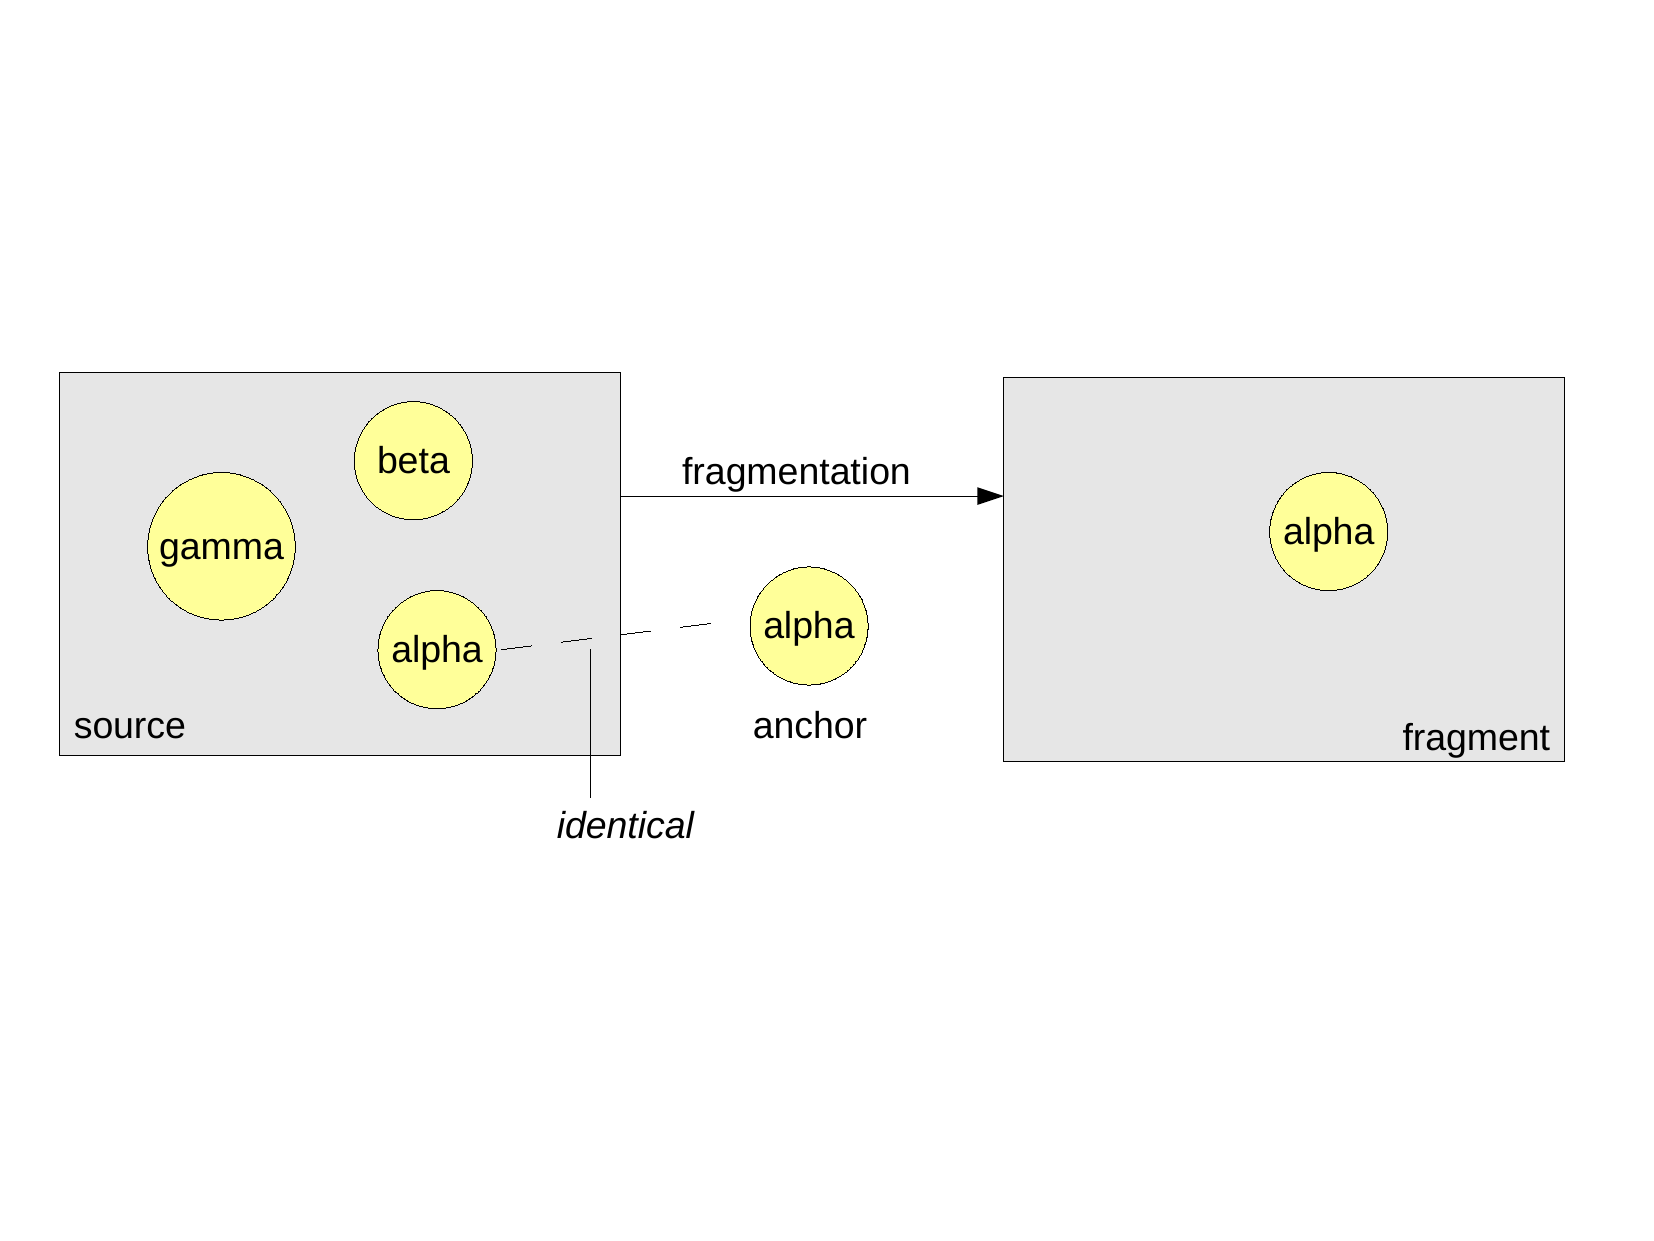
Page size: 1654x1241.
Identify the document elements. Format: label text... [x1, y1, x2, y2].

text_box [59, 372, 621, 756]
text_box source [59, 696, 296, 754]
text_box fragmentation [667, 442, 993, 500]
text_box gamma [147, 472, 296, 621]
text_box anchor [738, 696, 886, 754]
text_box beta [354, 401, 473, 520]
text_box [1003, 377, 1565, 762]
text_box alpha [1269, 472, 1388, 591]
text_box fragment [1387, 708, 1625, 766]
text_box alpha [377, 590, 497, 709]
text_box alpha [750, 566, 869, 686]
text_box identical [542, 797, 709, 854]
